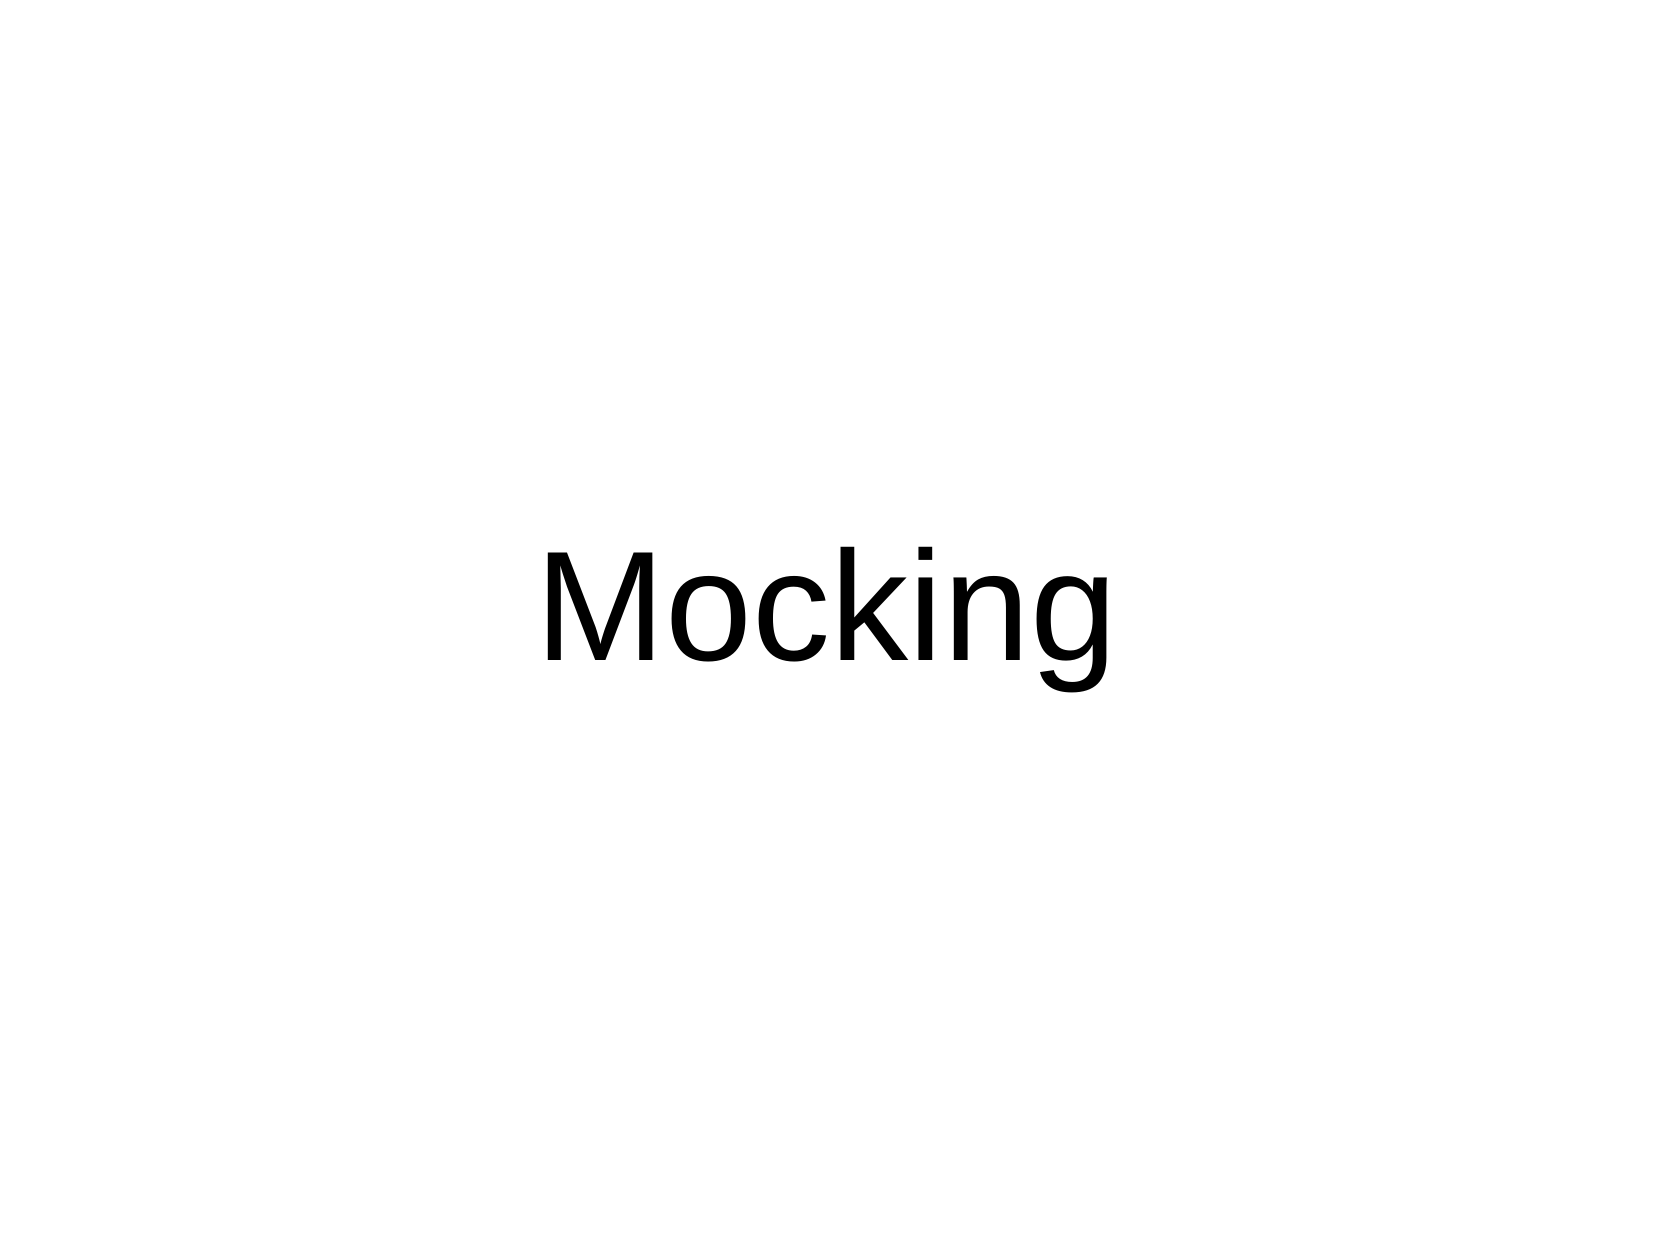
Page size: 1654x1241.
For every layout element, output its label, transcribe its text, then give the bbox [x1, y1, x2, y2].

title Mocking [82, 49, 1571, 1163]
